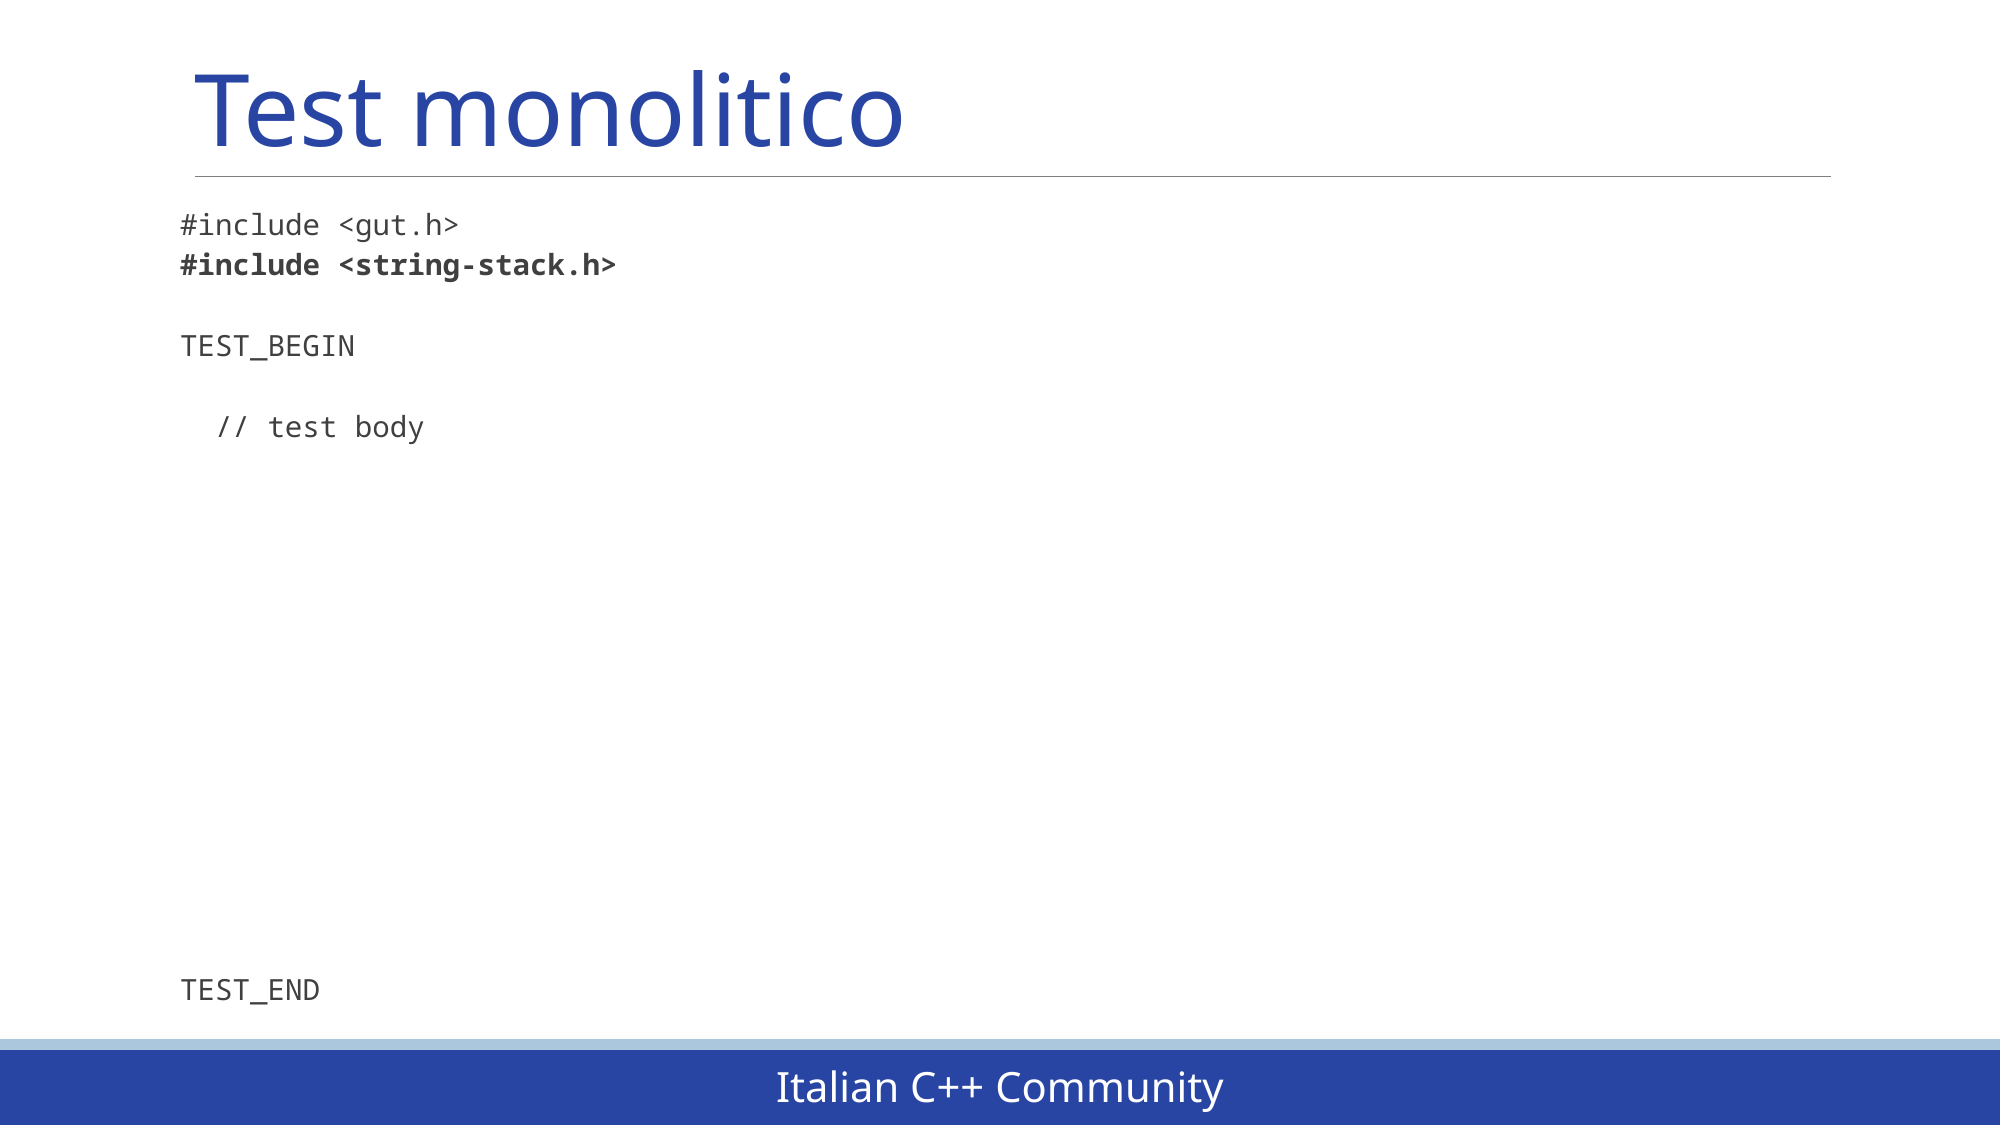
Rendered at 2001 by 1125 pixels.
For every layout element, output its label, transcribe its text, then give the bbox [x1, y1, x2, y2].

title Test monolitico [179, 2, 1830, 175]
list #include <gut.h> #include <string-stack.h> TEST_BEGIN // test body TEST_END [179, 202, 1830, 1011]
